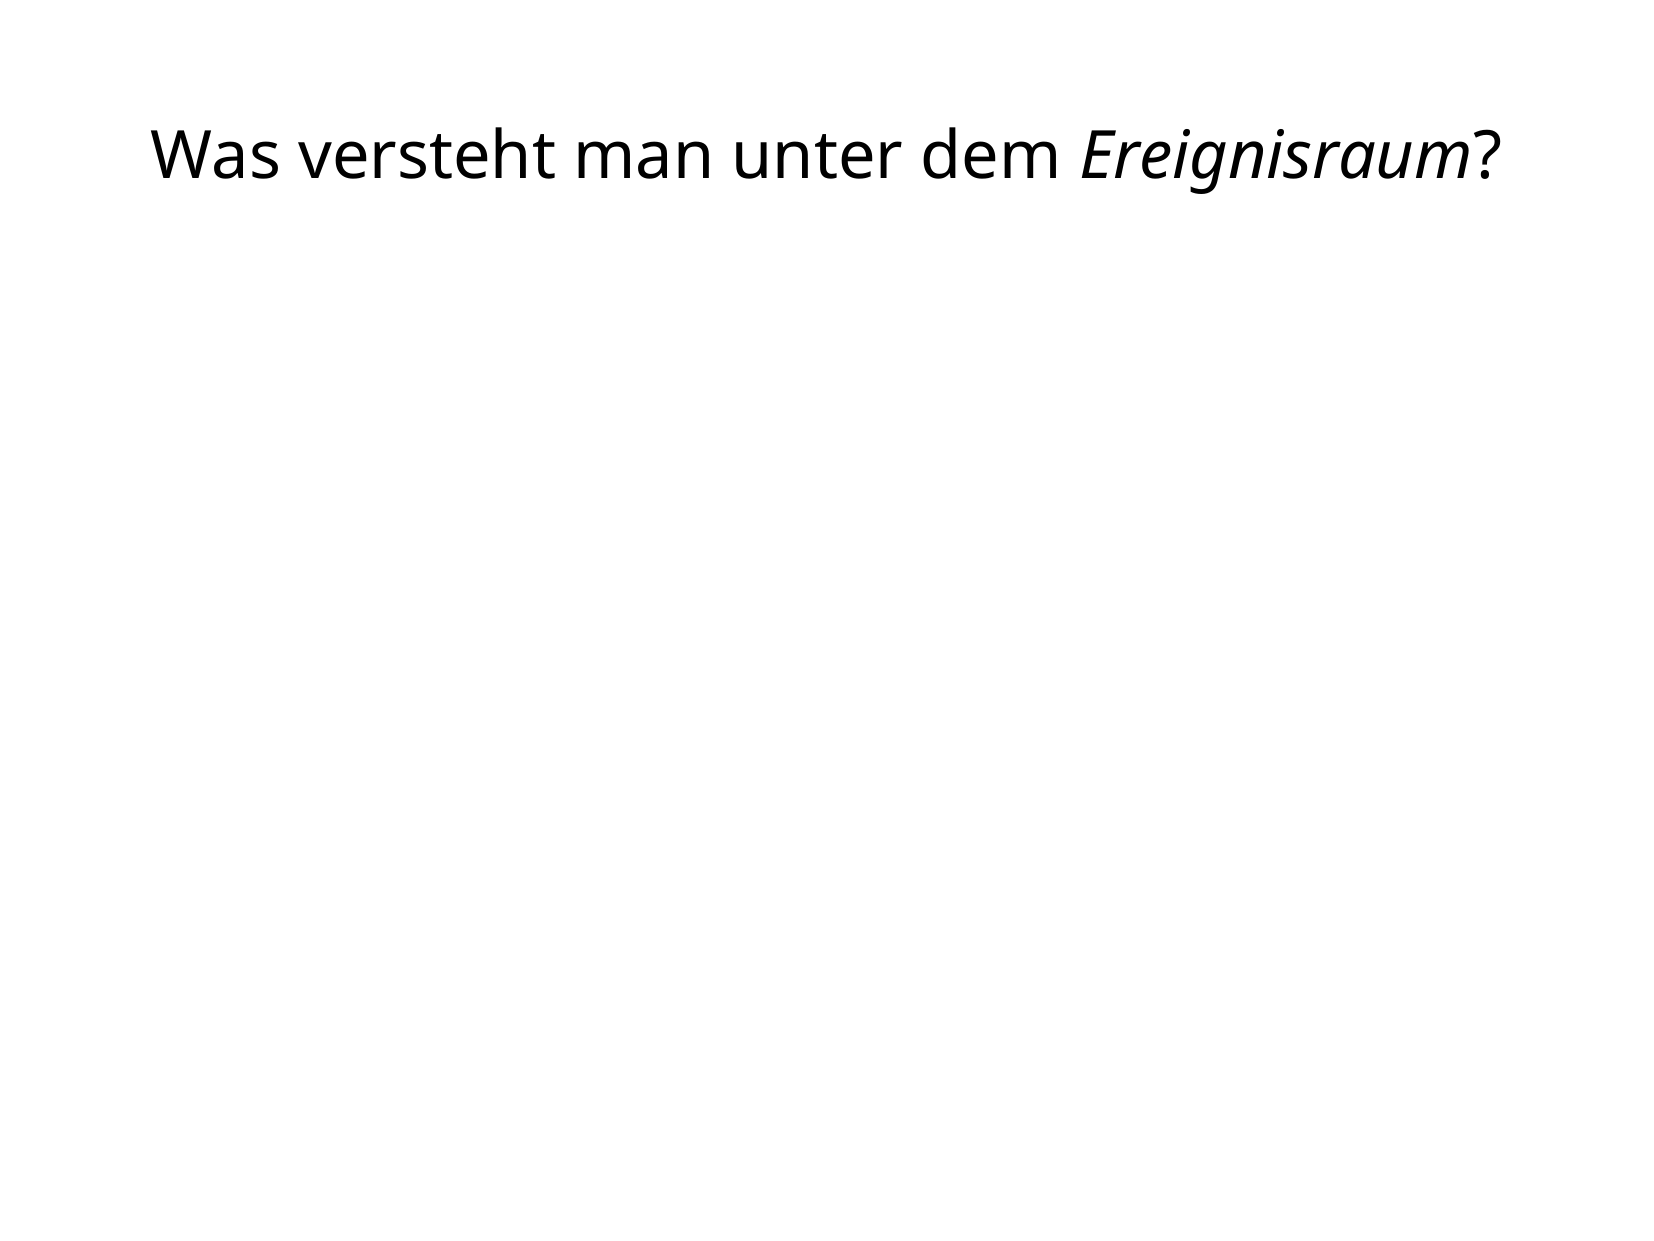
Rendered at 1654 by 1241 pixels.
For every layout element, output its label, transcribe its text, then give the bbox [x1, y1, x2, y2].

title Was versteht man unter dem Ereignisraum? [82, 49, 1571, 257]
